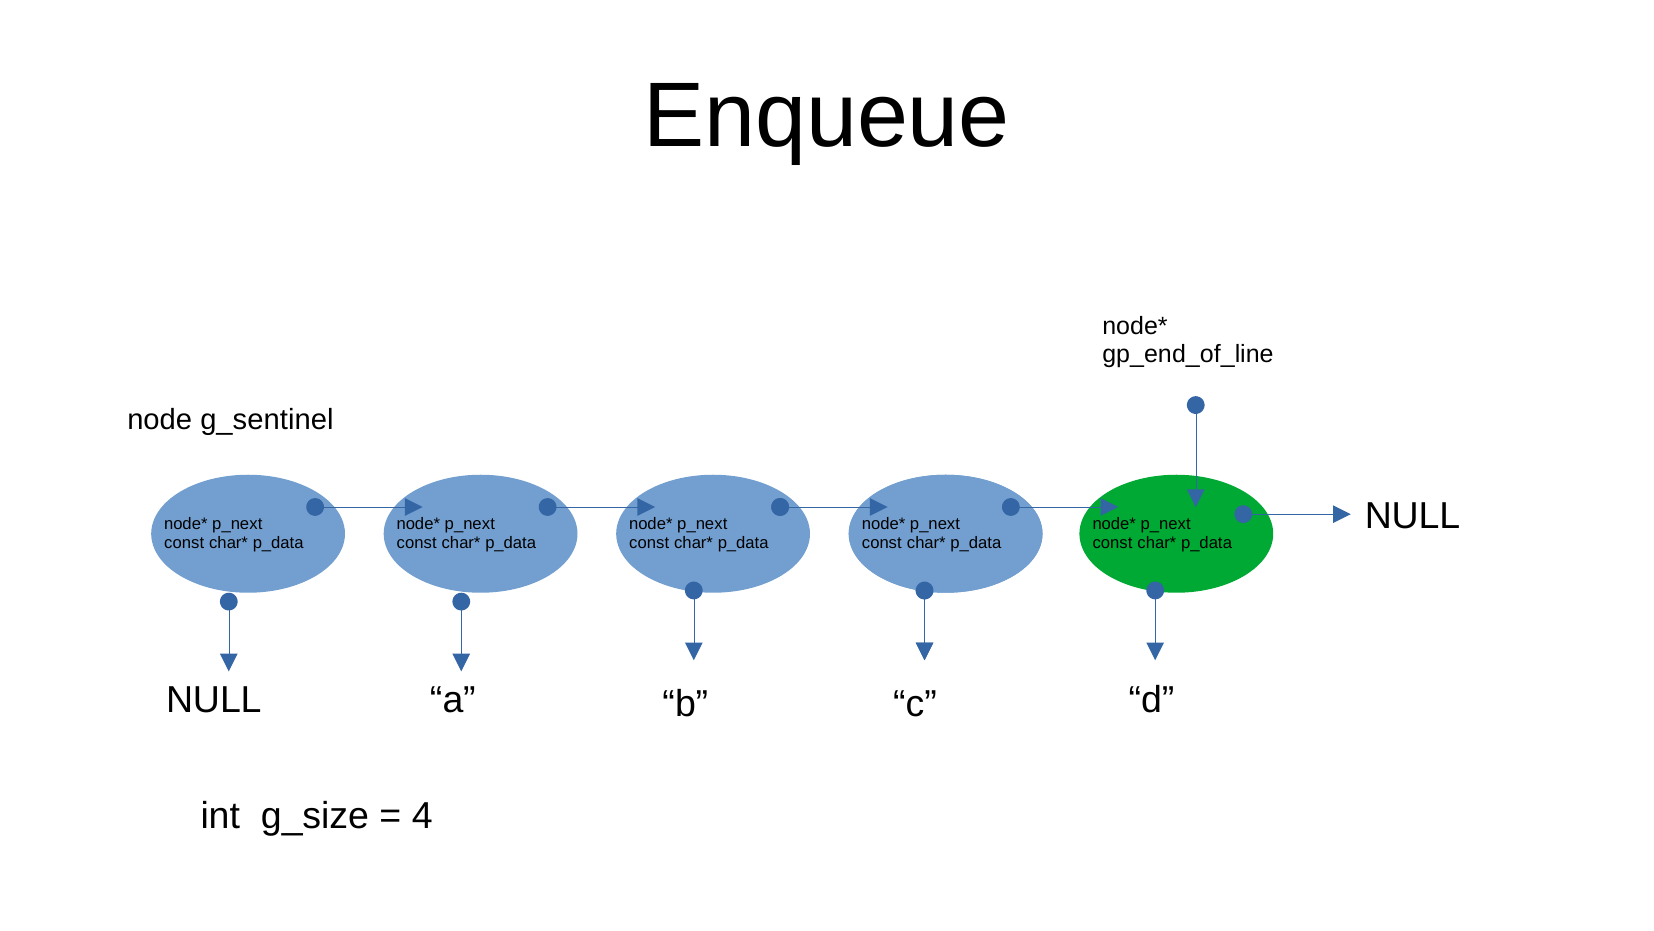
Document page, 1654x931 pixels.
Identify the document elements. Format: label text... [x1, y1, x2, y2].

text_box node* p_next const char* p_data [1077, 506, 1274, 582]
text_box node* p_next const char* p_data [149, 506, 346, 582]
text_box [162, 475, 334, 506]
text_box “b” [616, 675, 772, 754]
text_box “d” [1082, 671, 1238, 751]
text_box NULL [151, 671, 307, 751]
text_box “a” [383, 671, 539, 751]
text_box node* p_next const char* p_data [381, 506, 578, 582]
text_box [657, 582, 689, 591]
text_box [192, 582, 304, 593]
text_box [1090, 474, 1196, 506]
text_box node* p_next const char* p_data [847, 506, 1043, 582]
text_box node* p_next const char* p_data [614, 506, 811, 582]
text_box [699, 582, 769, 593]
text_box node g_sentinel [112, 396, 384, 475]
text_box [1160, 582, 1232, 593]
text_box node* gp_end_of_line [1087, 304, 1313, 376]
text_box [889, 582, 919, 590]
text_box [627, 474, 799, 506]
text_box [1120, 582, 1150, 590]
text_box “c” [846, 675, 1002, 732]
title Enqueue [82, 37, 1571, 193]
text_box int g_size = 4 [185, 787, 448, 845]
text_box [424, 582, 537, 593]
text_box [860, 474, 1032, 506]
text_box [395, 474, 567, 506]
text_box [1197, 476, 1262, 506]
text_box [930, 582, 1002, 593]
text_box NULL [1350, 487, 1501, 545]
